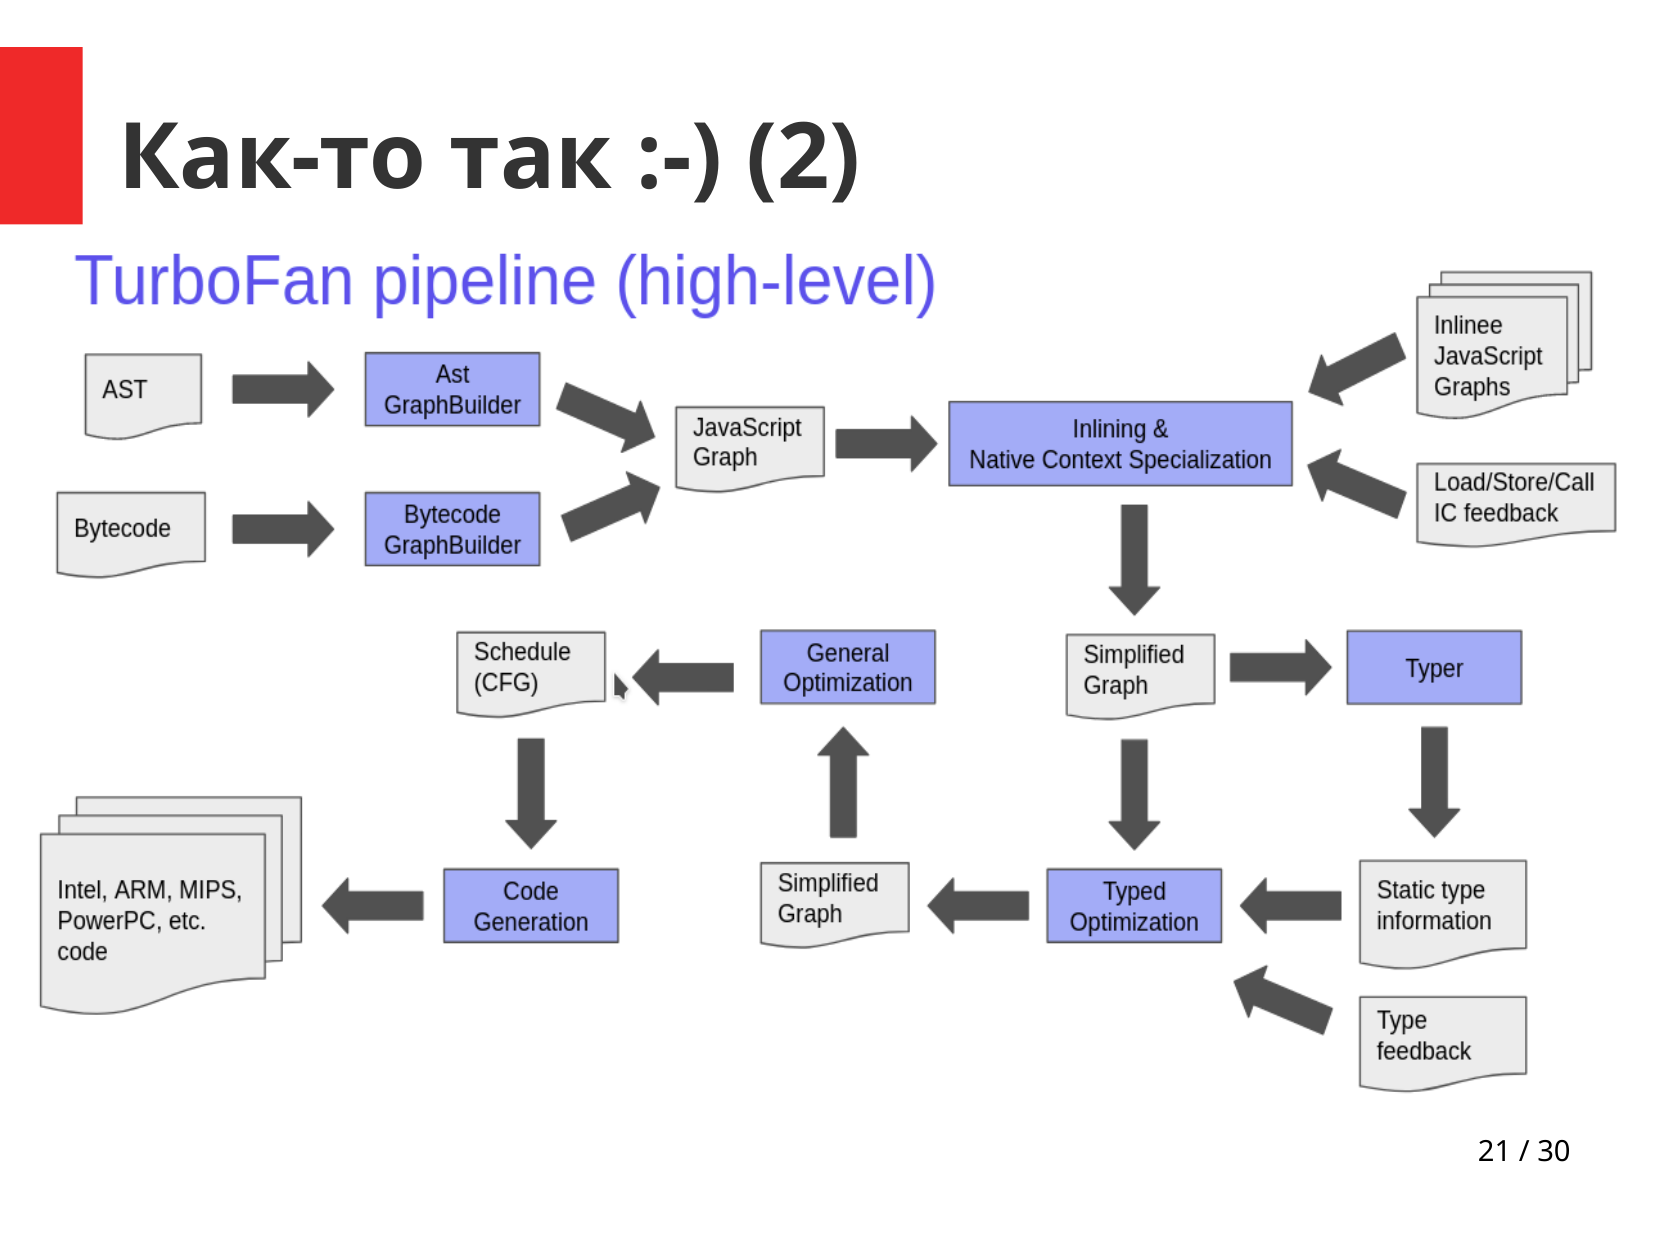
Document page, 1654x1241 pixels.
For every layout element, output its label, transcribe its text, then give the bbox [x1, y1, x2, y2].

title Как-то так :-) (2) [118, 49, 1571, 247]
picture [35, 247, 1623, 1099]
